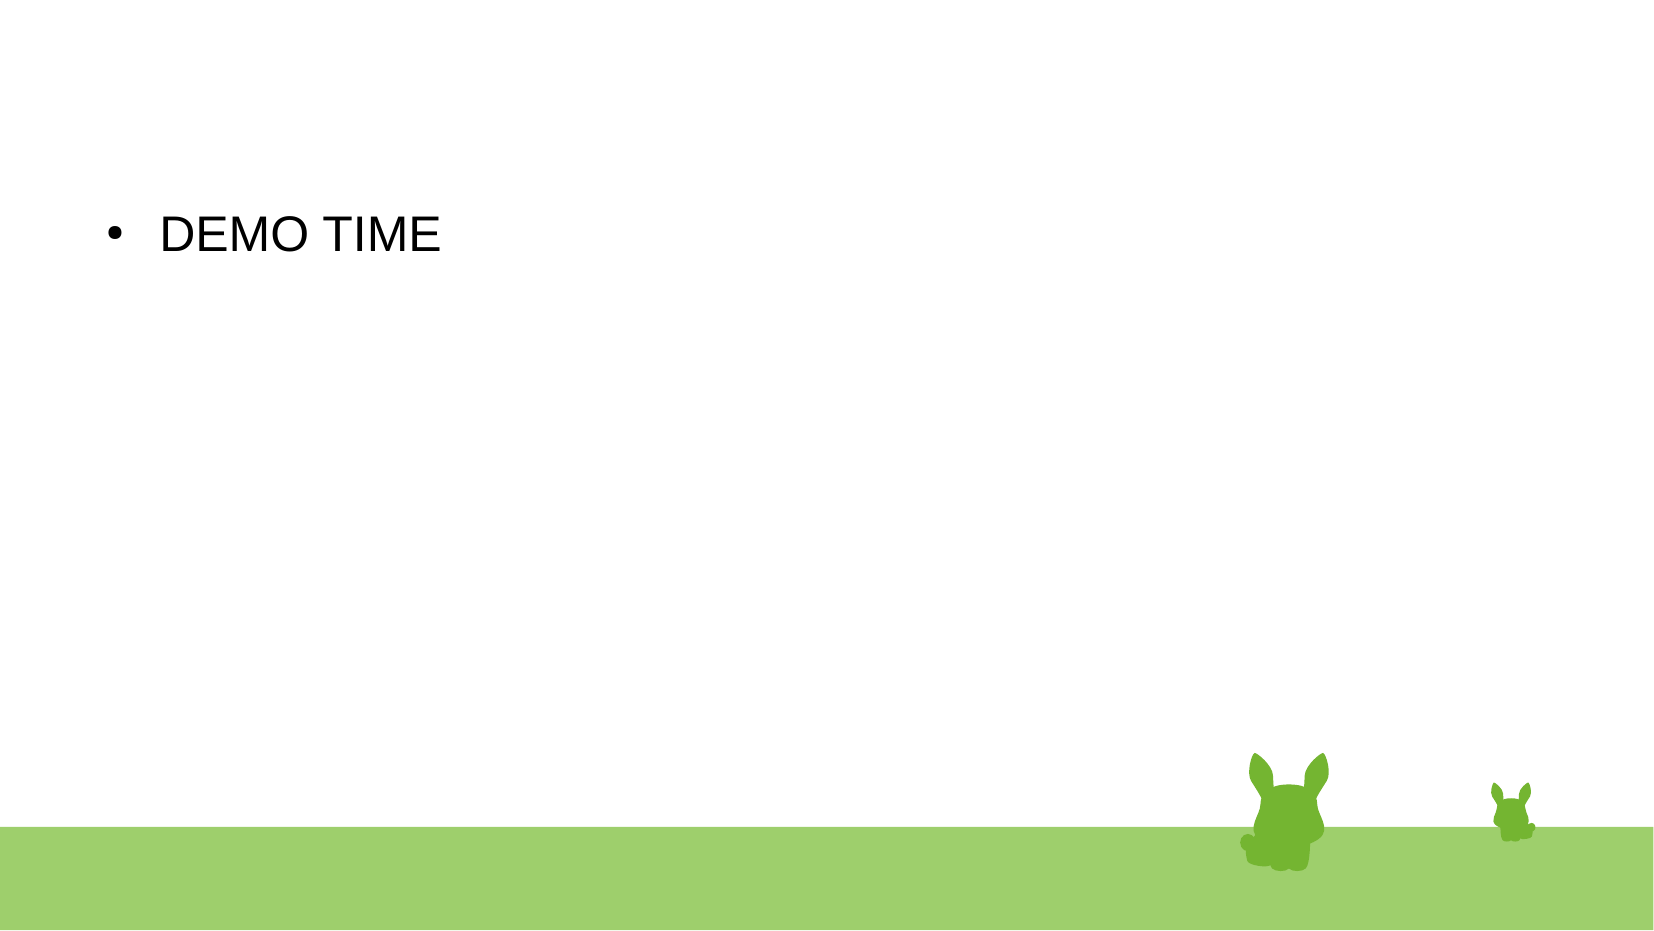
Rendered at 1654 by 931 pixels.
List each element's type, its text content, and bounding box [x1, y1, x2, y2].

list DEMO TIME [88, 206, 1565, 739]
